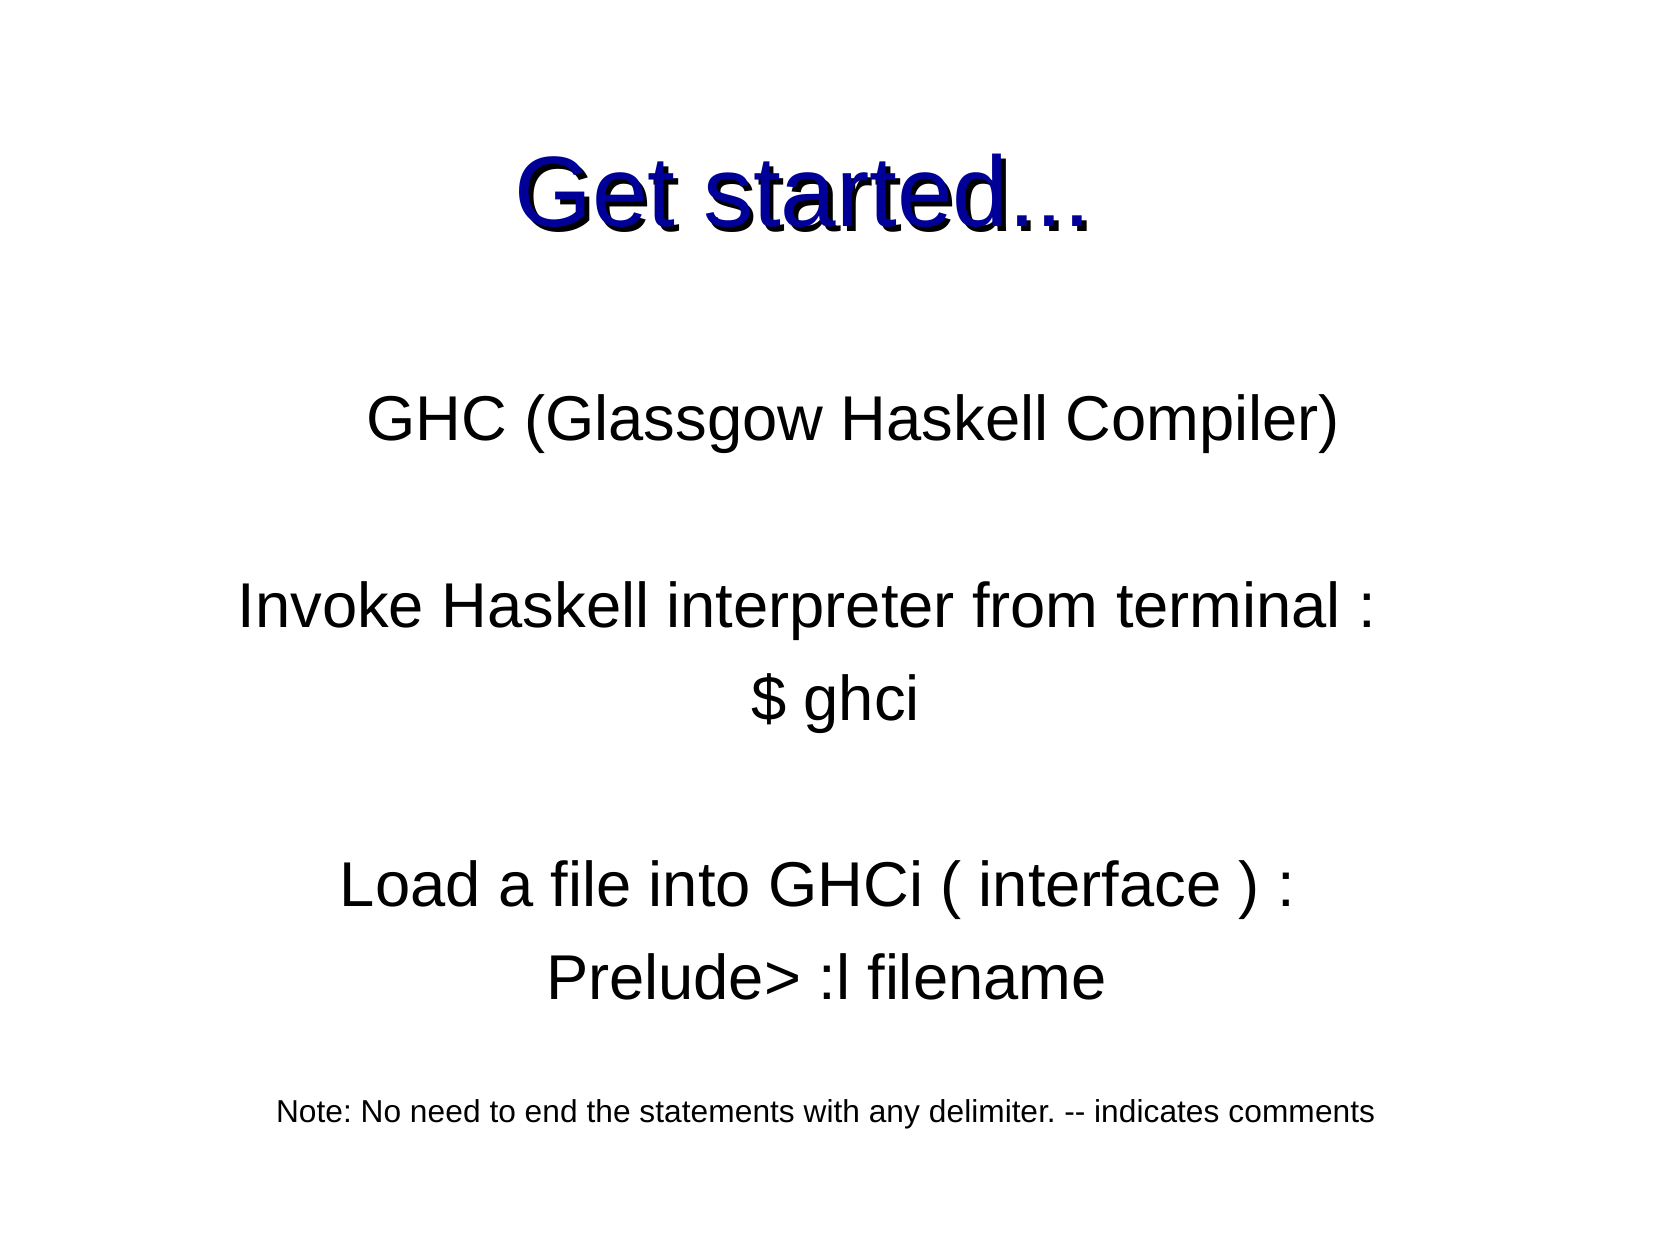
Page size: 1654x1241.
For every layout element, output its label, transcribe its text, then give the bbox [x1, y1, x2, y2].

title Get started... [59, 88, 1548, 296]
list GHC (Glassgow Haskell Compiler) Invoke Haskell interpreter from terminal : $ ghci Load a file into GHCi ( interface ) : Prelude> :l filename Note: No need to end the statements with any delimiter. -- indicates comments [82, 290, 1571, 1134]
